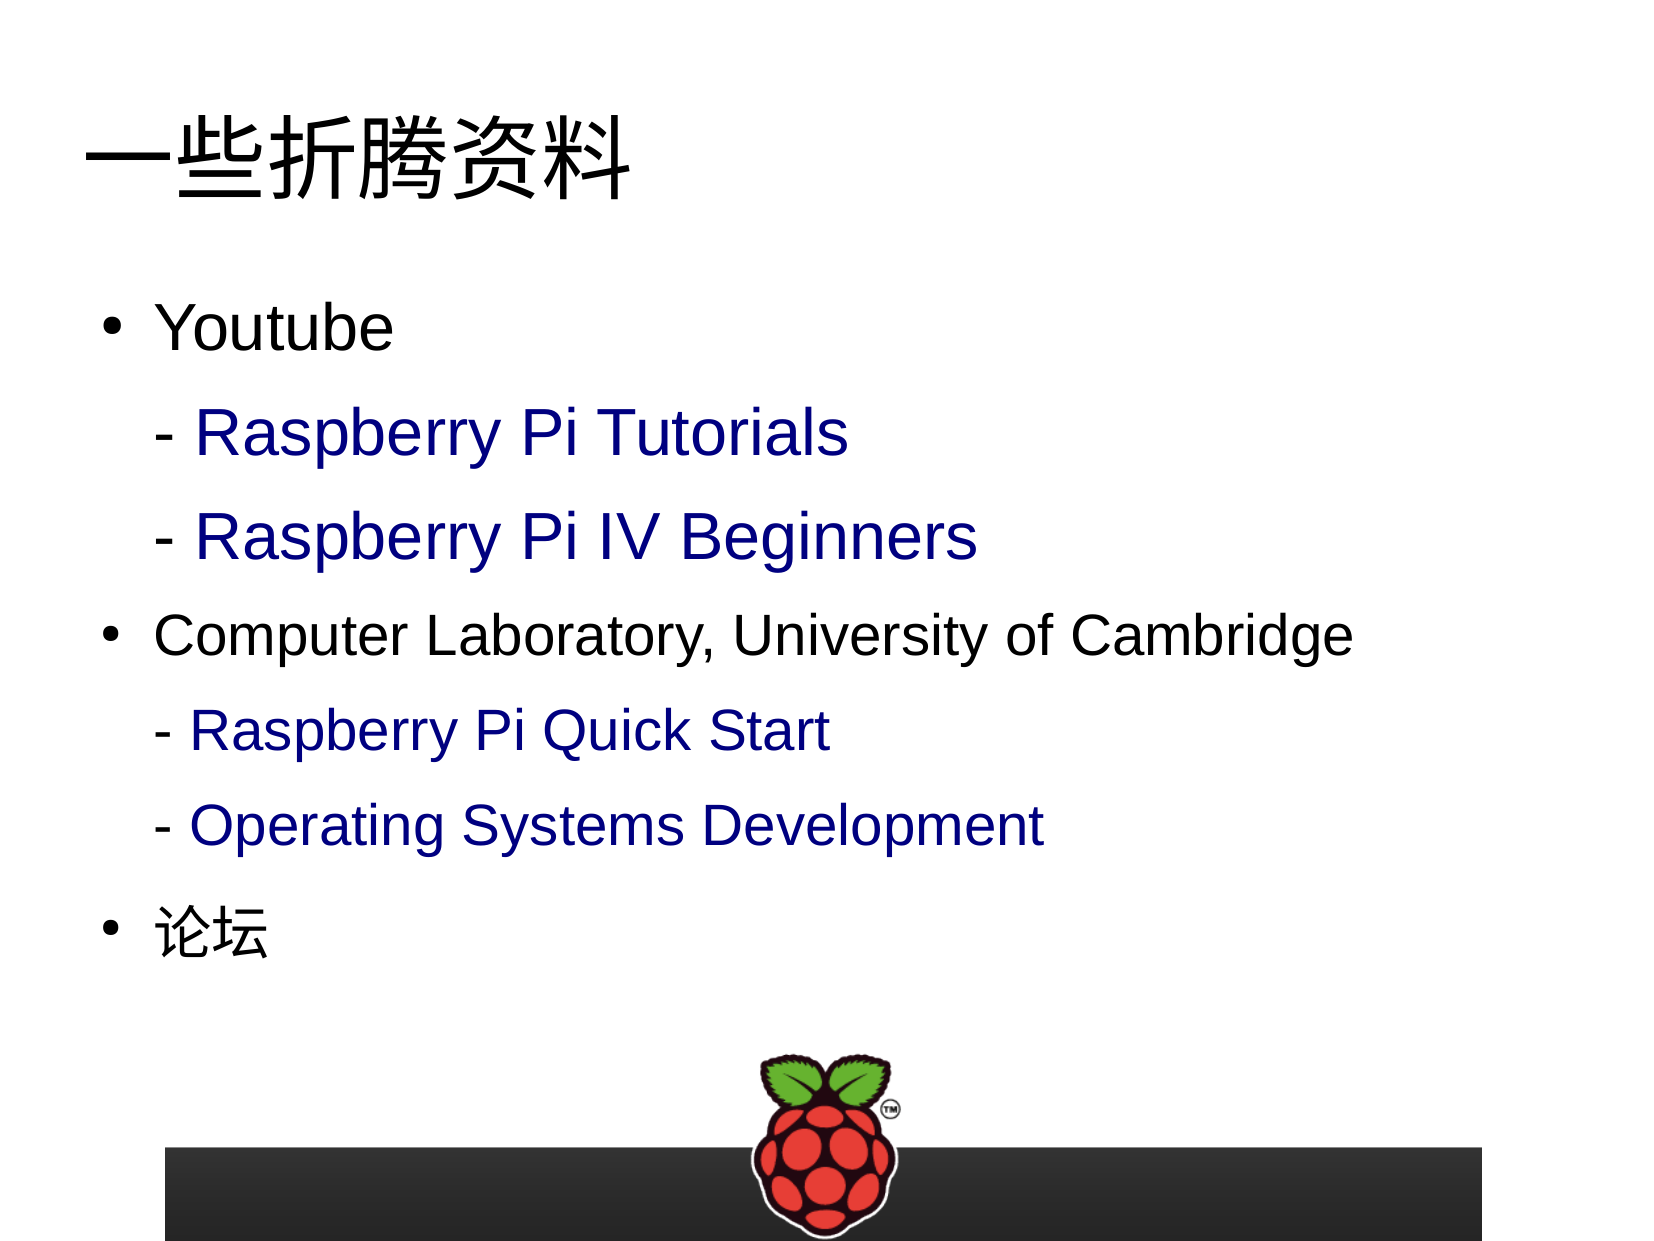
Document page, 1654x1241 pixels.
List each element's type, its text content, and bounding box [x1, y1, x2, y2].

picture [165, 1051, 1482, 1241]
list Youtube - Raspberry Pi Tutorials - Raspberry Pi IV Beginners Computer Laboratory, University of Cambridge - Raspberry Pi Quick Start - Operating Systems Development 论坛 [82, 290, 1538, 1010]
title 一些折腾资料 [82, 49, 1571, 257]
